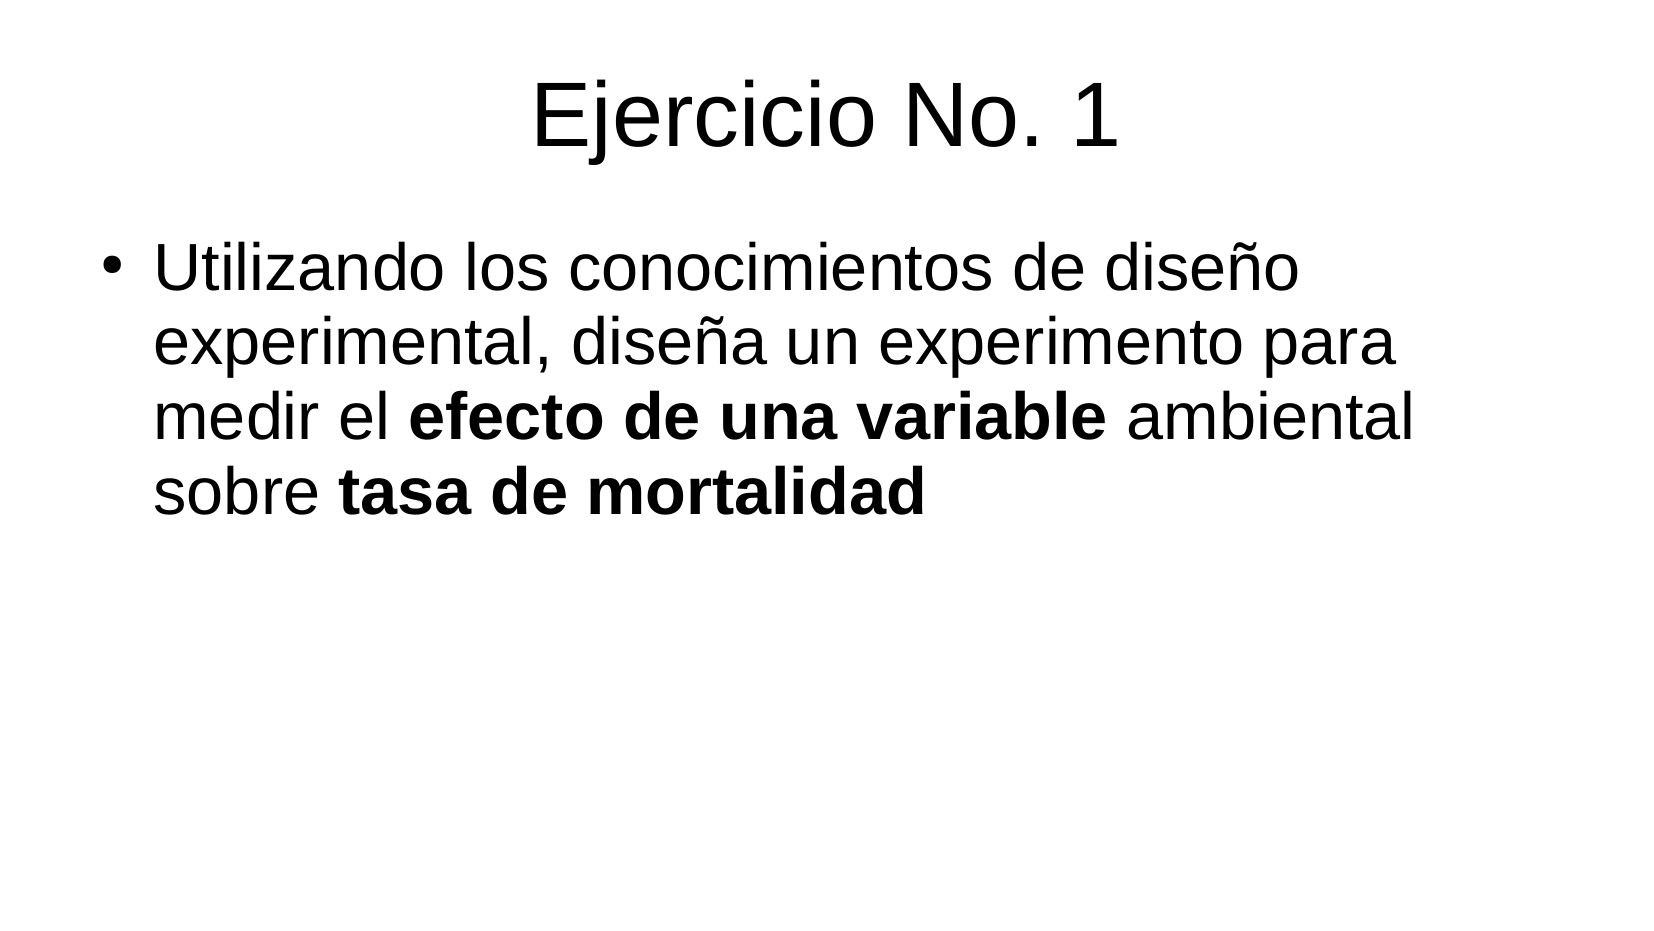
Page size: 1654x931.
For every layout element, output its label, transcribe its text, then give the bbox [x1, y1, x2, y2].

list Utilizando los conocimientos de diseño experimental, diseña un experimento para medir el efecto de una variable ambiental sobre tasa de mortalidad [82, 229, 1571, 769]
title Ejercicio No. 1 [82, 37, 1571, 193]
